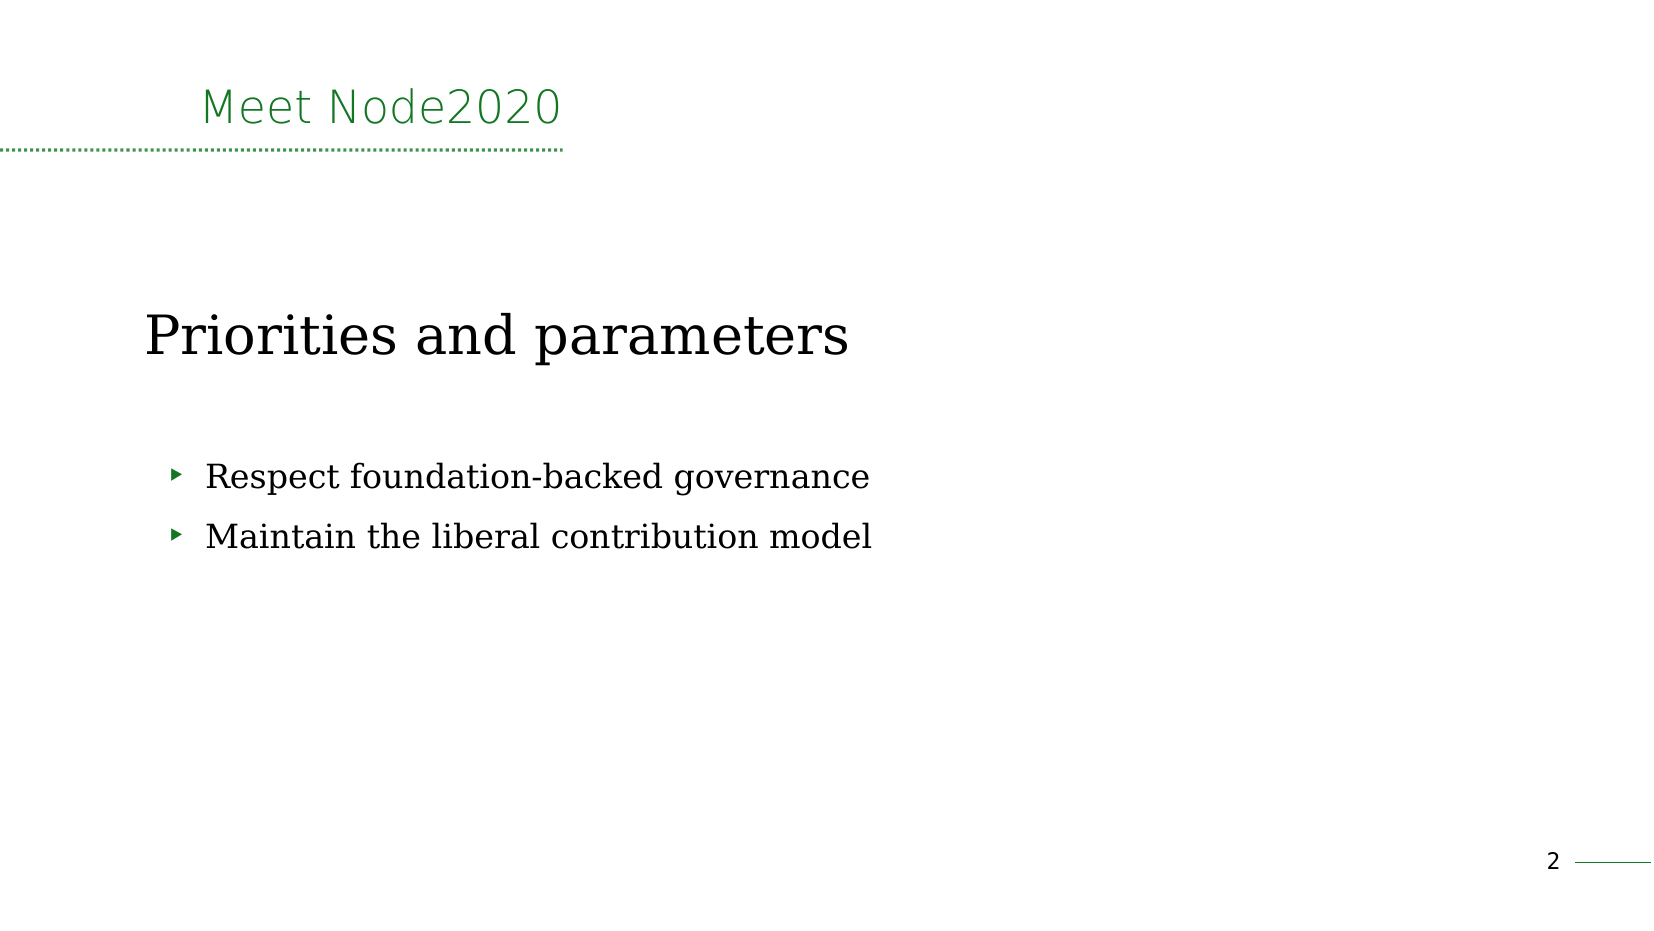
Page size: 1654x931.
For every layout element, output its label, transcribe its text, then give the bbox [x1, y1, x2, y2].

title Meet Node2020 [75, 66, 563, 151]
text_box Priorities and parameters [108, 262, 1234, 376]
text_box Respect foundation-backed governance Maintain the liberal contribution model [134, 402, 1335, 590]
text_box <number> [1462, 840, 1576, 883]
